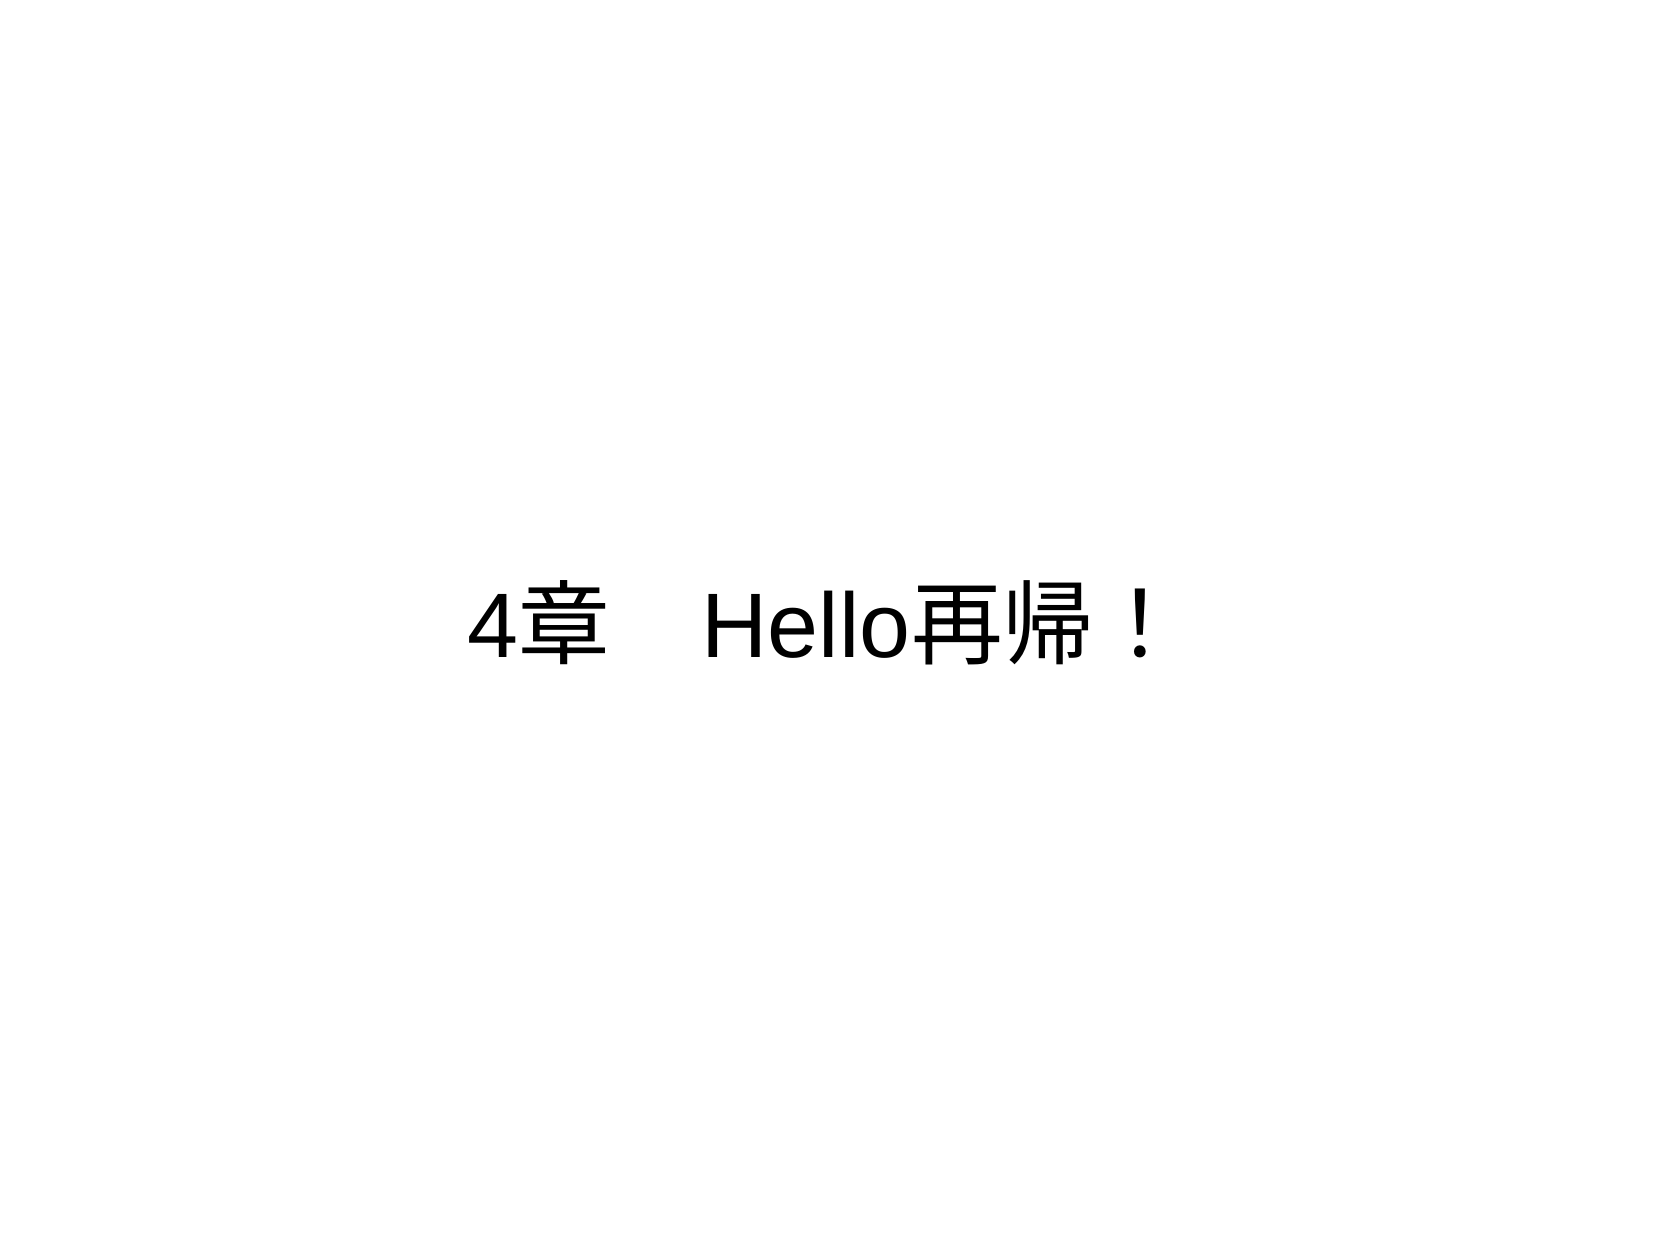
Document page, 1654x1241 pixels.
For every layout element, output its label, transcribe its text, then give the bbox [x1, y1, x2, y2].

title 4章 Hello再帰！ [82, 513, 1571, 721]
